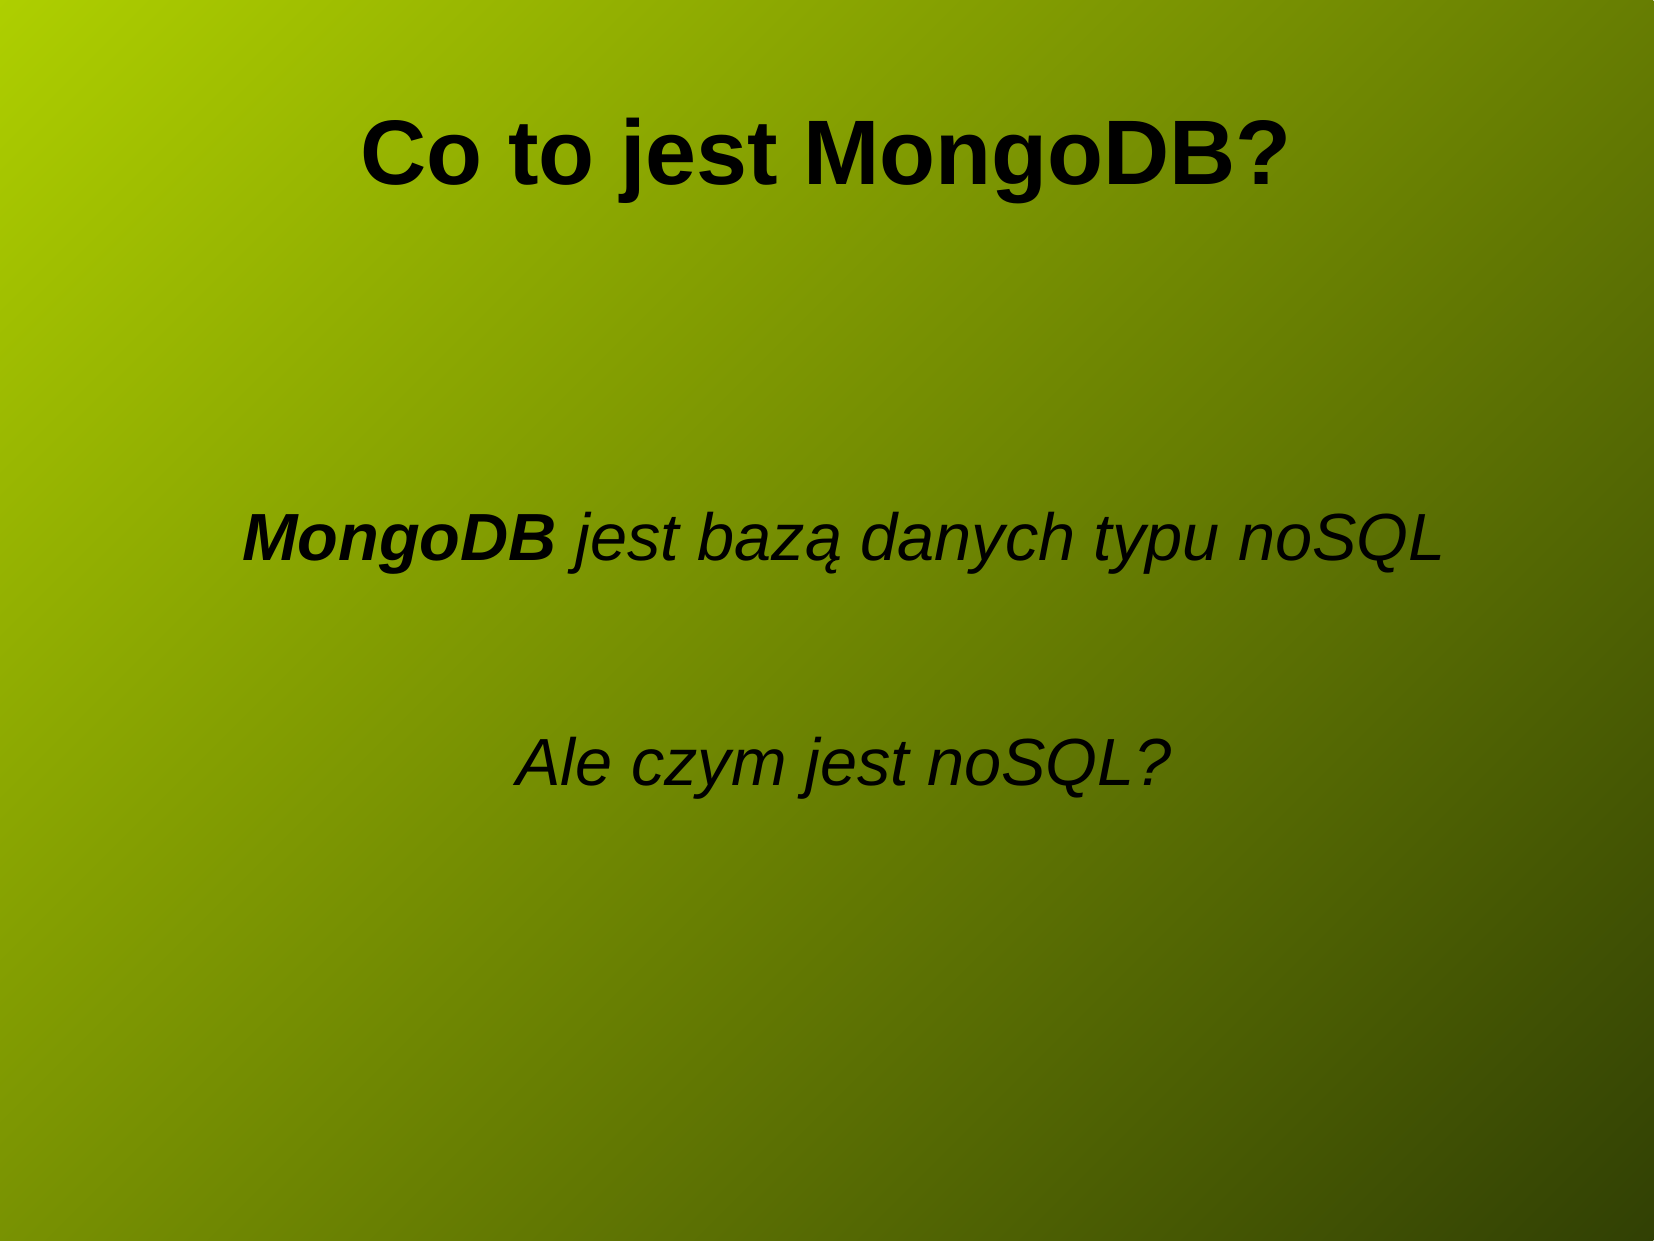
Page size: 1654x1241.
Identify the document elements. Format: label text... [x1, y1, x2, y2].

title Co to jest MongoDB? [82, 49, 1571, 257]
subtitle MongoDB jest bazą danych typu noSQL Ale czym jest noSQL? [82, 290, 1571, 1010]
